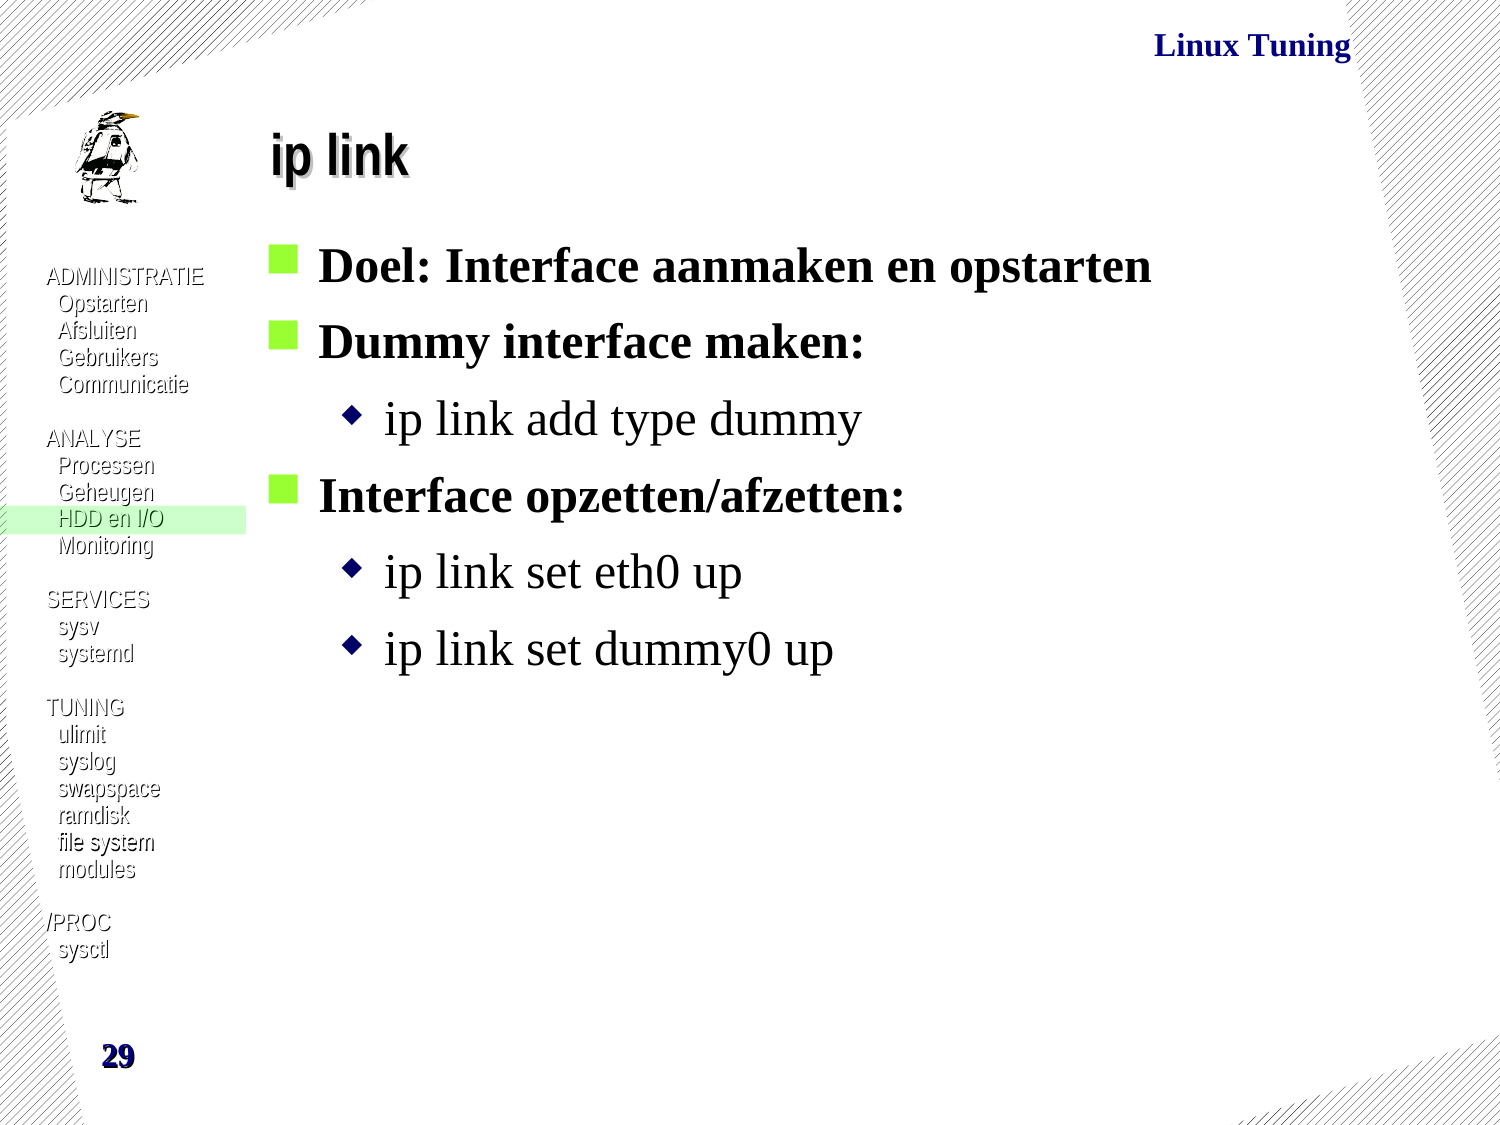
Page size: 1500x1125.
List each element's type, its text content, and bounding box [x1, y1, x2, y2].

list Doel: Interface aanmaken en opstarten Dummy interface maken: ip link add type dummy Interface opzetten/afzetten: ip link set eth0 up ip link set dummy0 up [264, 229, 1486, 882]
picture [57, 105, 143, 206]
text_box [0, 505, 247, 535]
title ip link [270, 41, 1500, 250]
